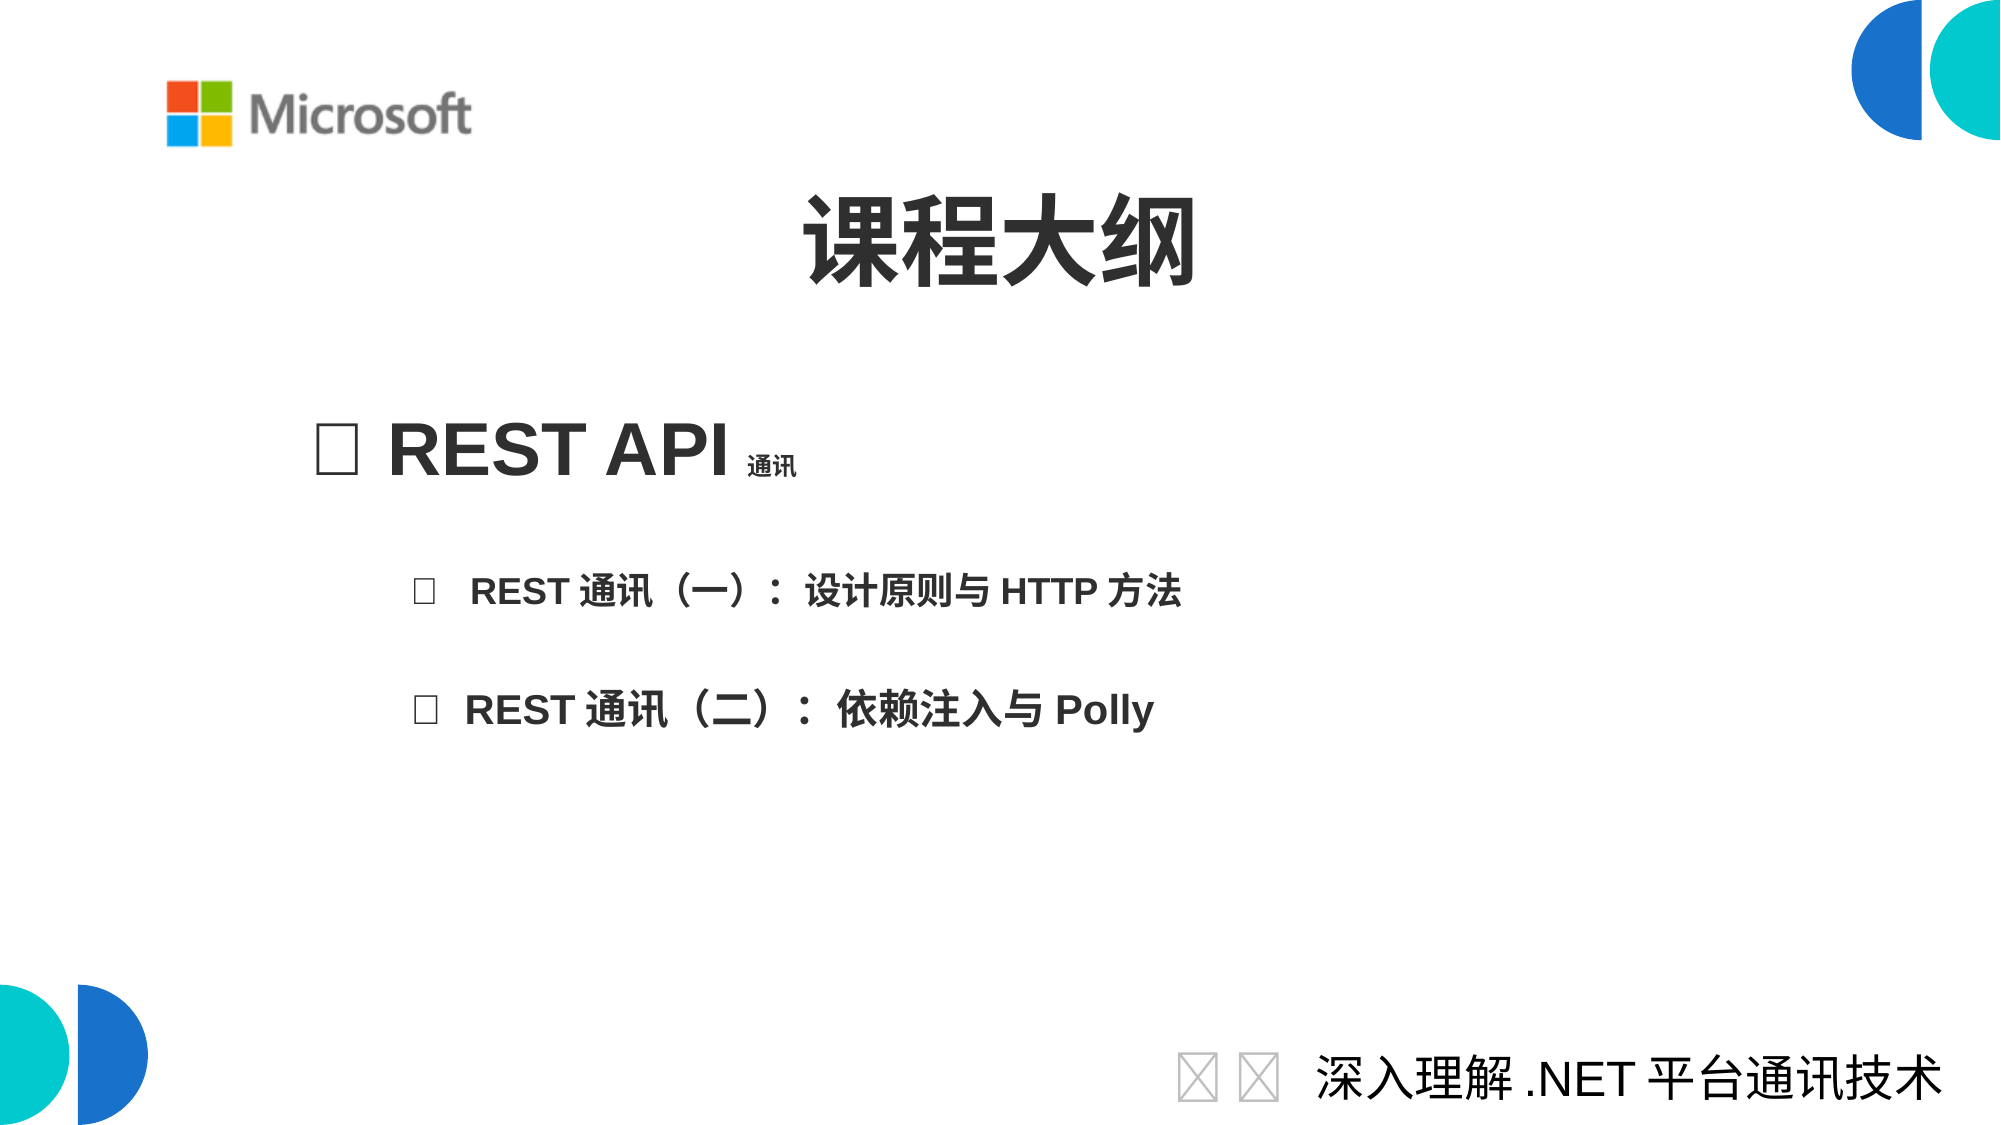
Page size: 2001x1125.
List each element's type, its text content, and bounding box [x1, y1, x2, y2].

text_box 🚀 REST通讯（一）：设计原则与HTTP方法 🚀 REST通讯（二）：依赖注入与Polly [395, 537, 1725, 721]
text_box ✅ REST API通讯 [295, 348, 1802, 532]
title 课程大纲 [138, 145, 1862, 332]
subtitle 🚀 🚀 深入理解.NET平台通讯技术 [1173, 1046, 1952, 1107]
picture [85, 41, 552, 189]
